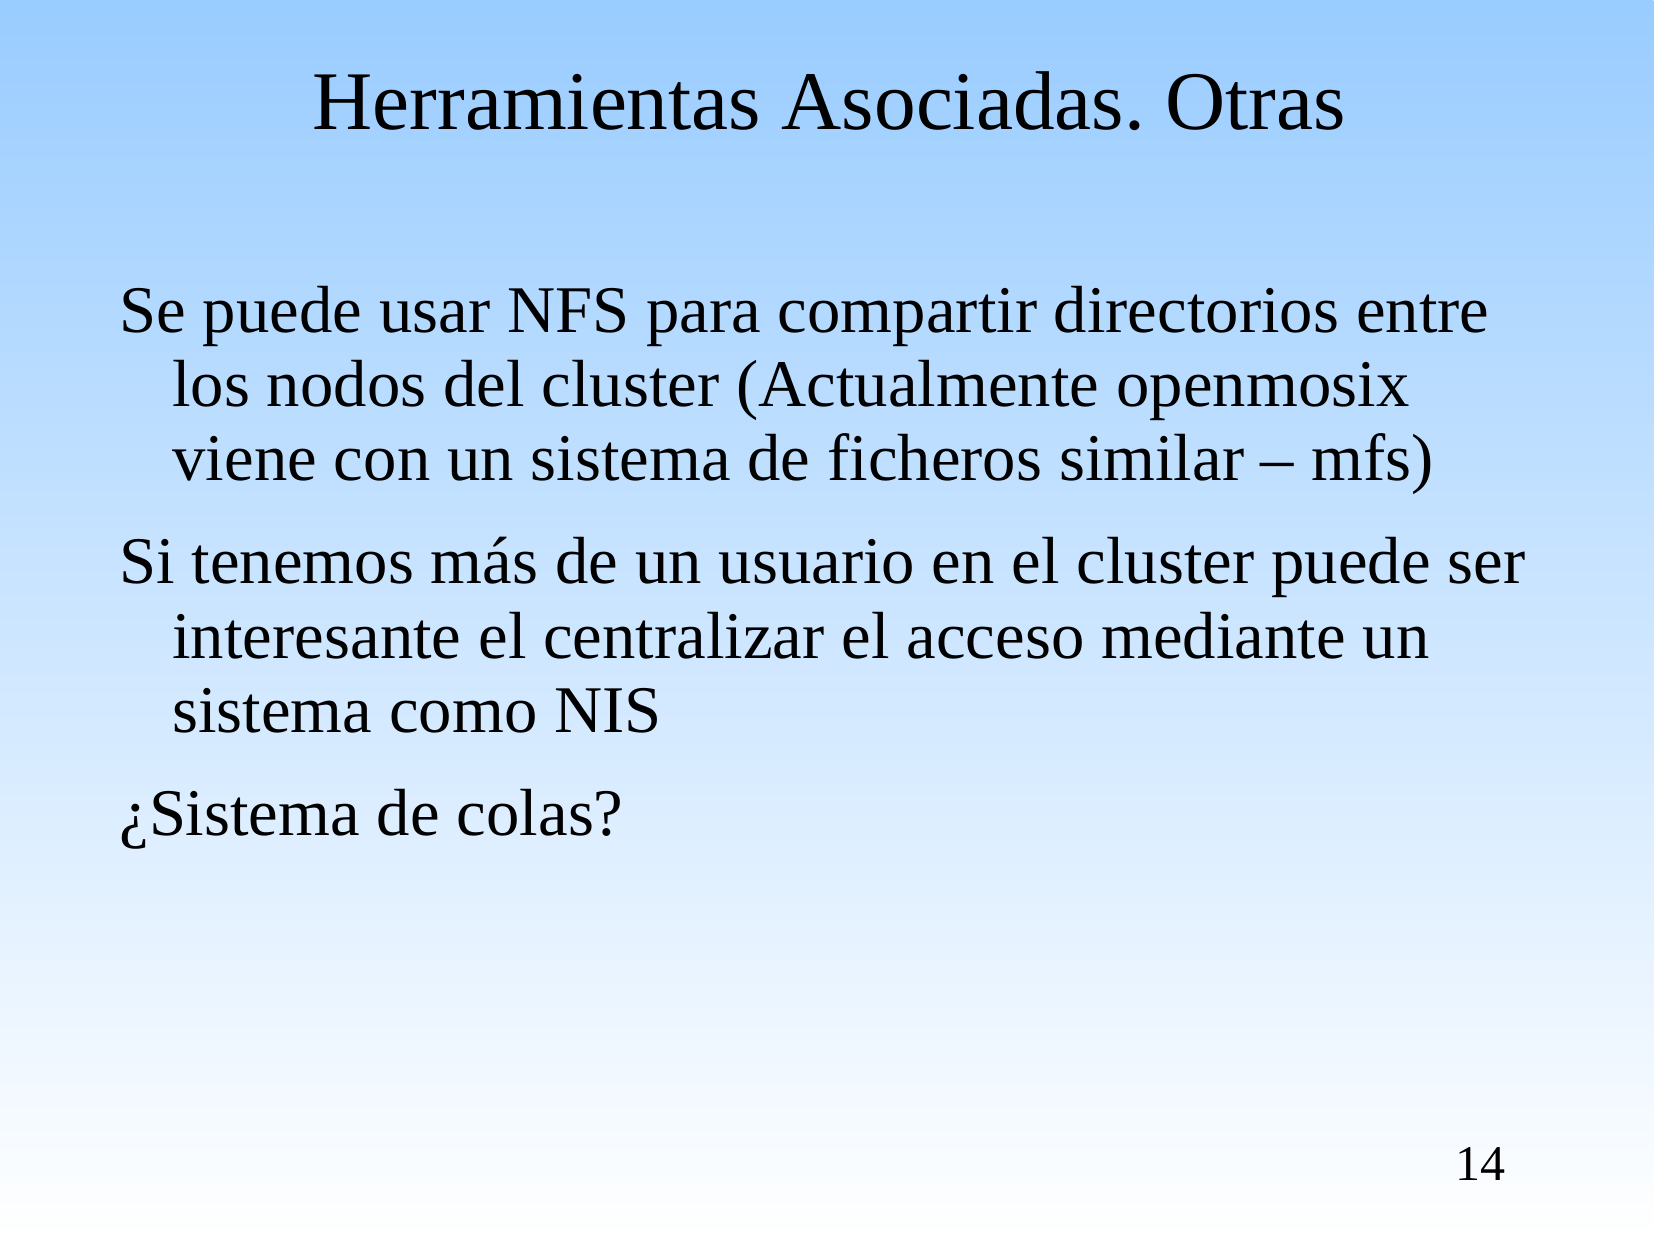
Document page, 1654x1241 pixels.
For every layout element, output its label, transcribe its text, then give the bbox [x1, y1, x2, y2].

title Herramientas Asociadas. Otras [124, 34, 1537, 168]
text_box <número> [1455, 1135, 1654, 1206]
list Se puede usar NFS para compartir directorios entre los nodos del cluster (Actualmente openmosix viene con un sistema de ficheros similar – mfs) Si tenemos más de un usuario en el cluster puede ser interesante el centralizar el acceso mediante un sistema como NIS ¿Sistema de colas? [101, 272, 1563, 980]
